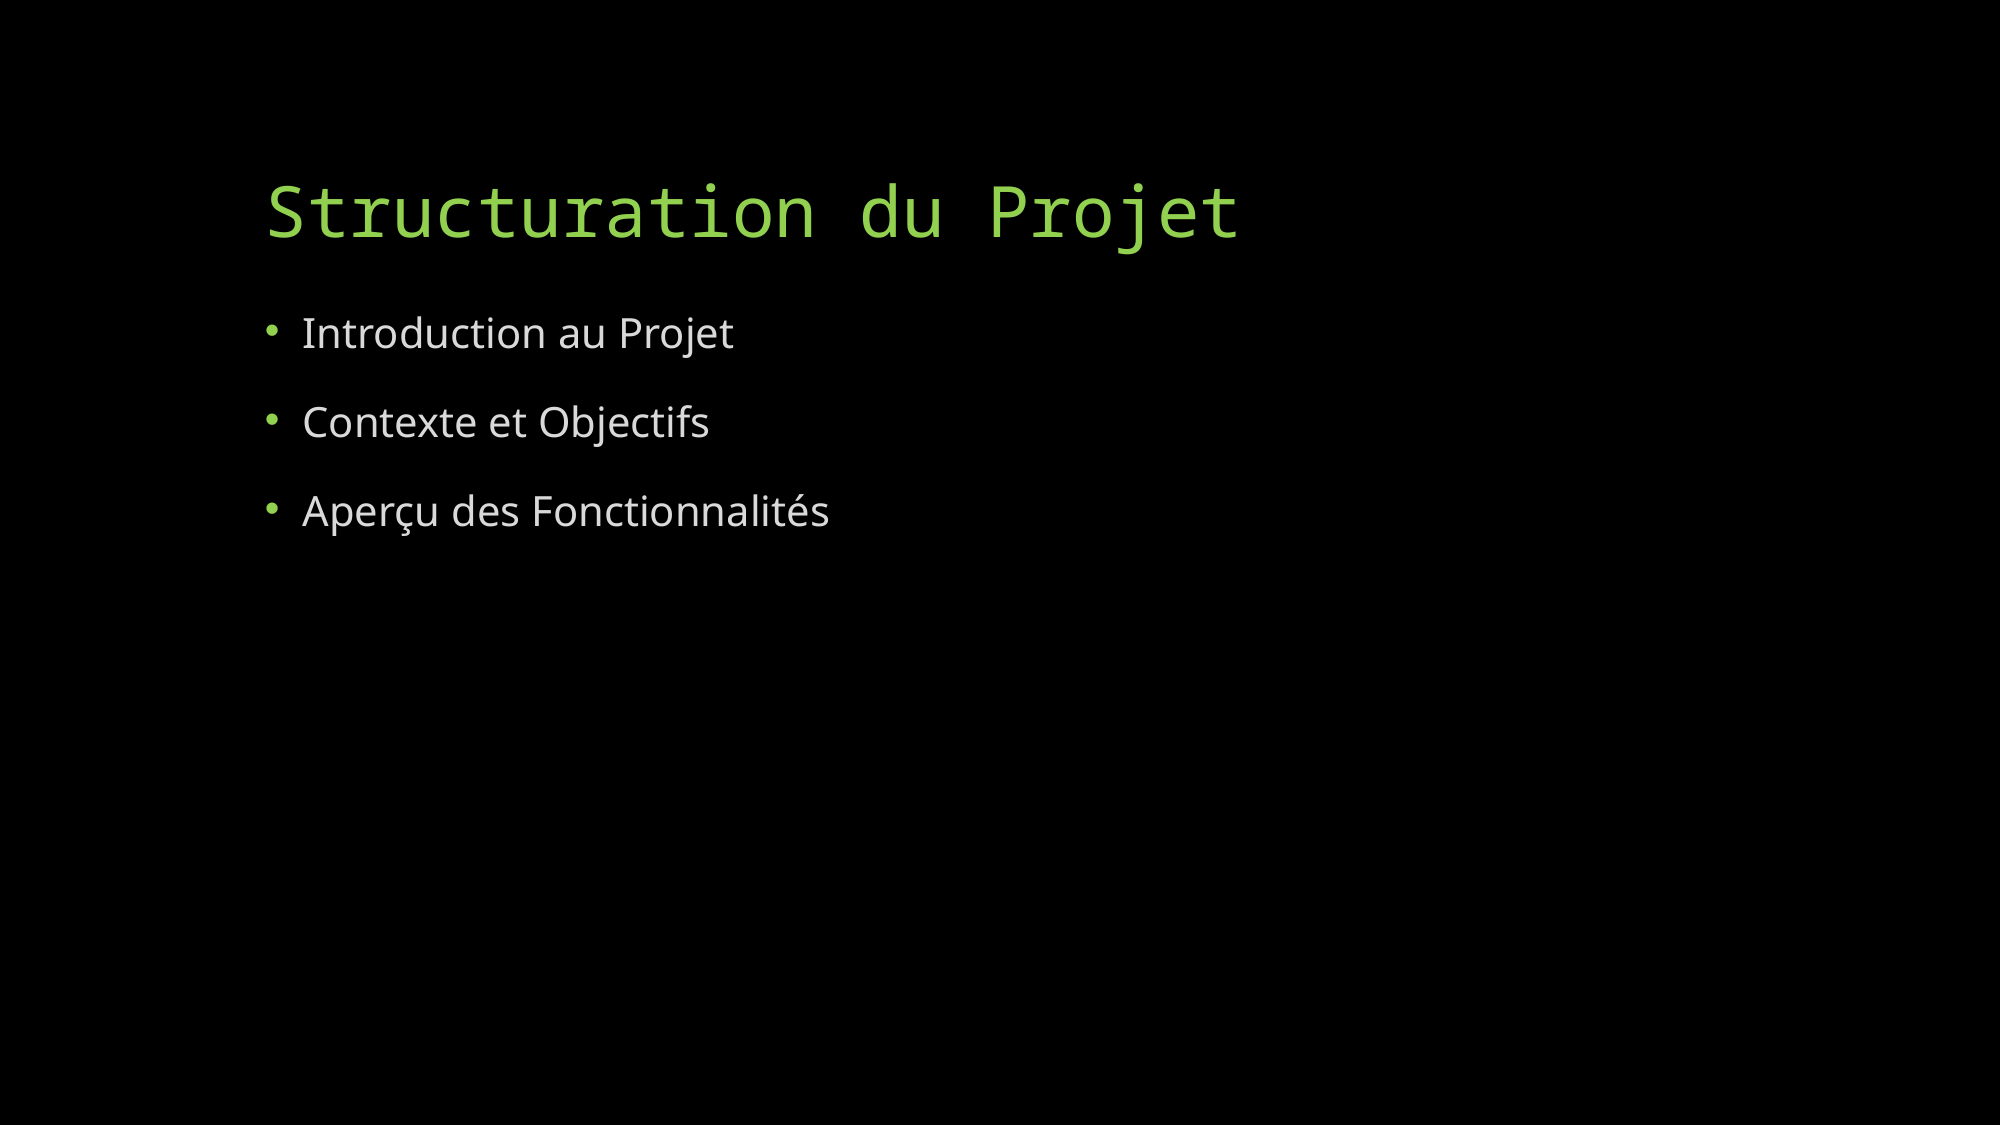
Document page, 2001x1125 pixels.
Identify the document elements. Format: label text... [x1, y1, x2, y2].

list Introduction au Projet Contexte et Objectifs Aperçu des Fonctionnalités [249, 299, 1750, 1000]
title Structuration du Projet [249, 75, 1750, 263]
